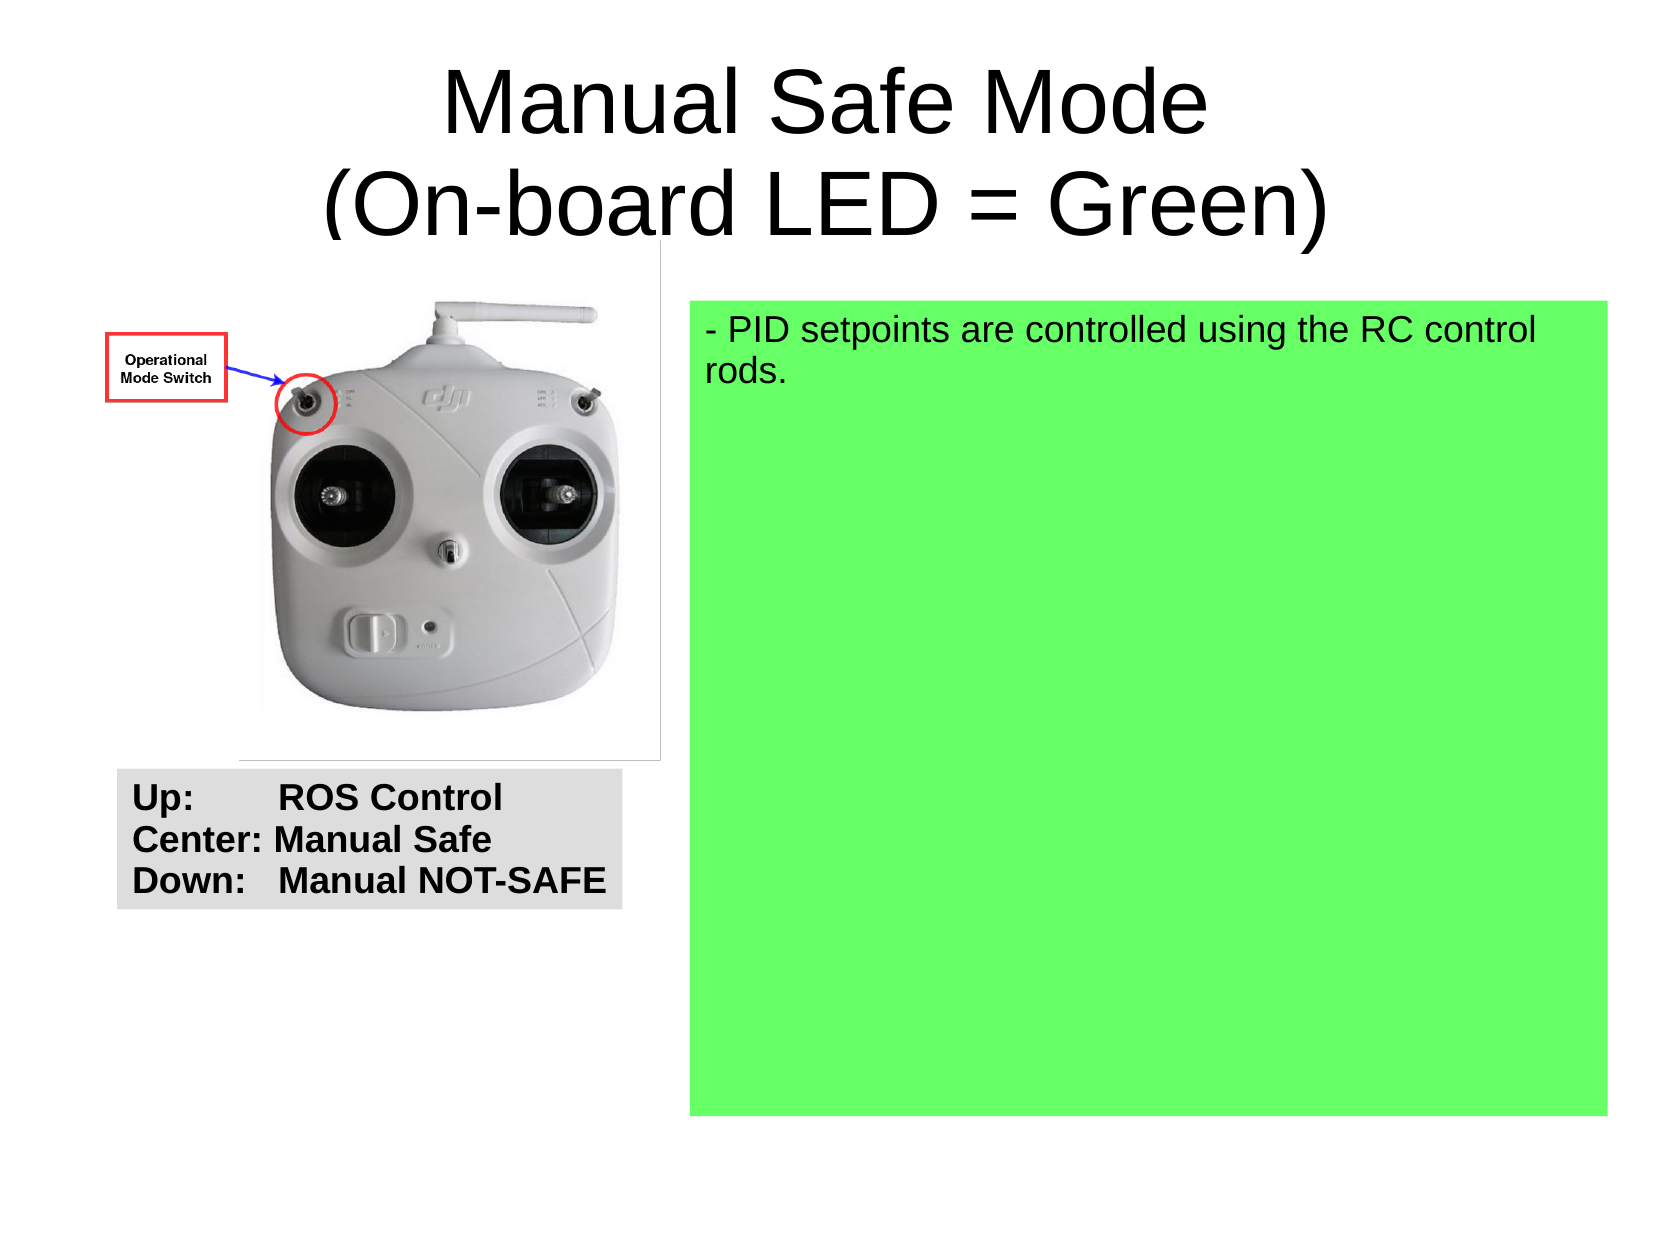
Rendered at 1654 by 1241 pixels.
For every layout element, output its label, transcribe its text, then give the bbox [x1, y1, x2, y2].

picture [105, 240, 661, 761]
text_box - PID setpoints are controlled using the RC control rods. [689, 300, 1608, 1117]
title Manual Safe Mode (On-board LED = Green) [82, 49, 1571, 257]
text_box Up: ROS Control Center: Manual Safe Down: Manual NOT-SAFE [117, 768, 623, 910]
